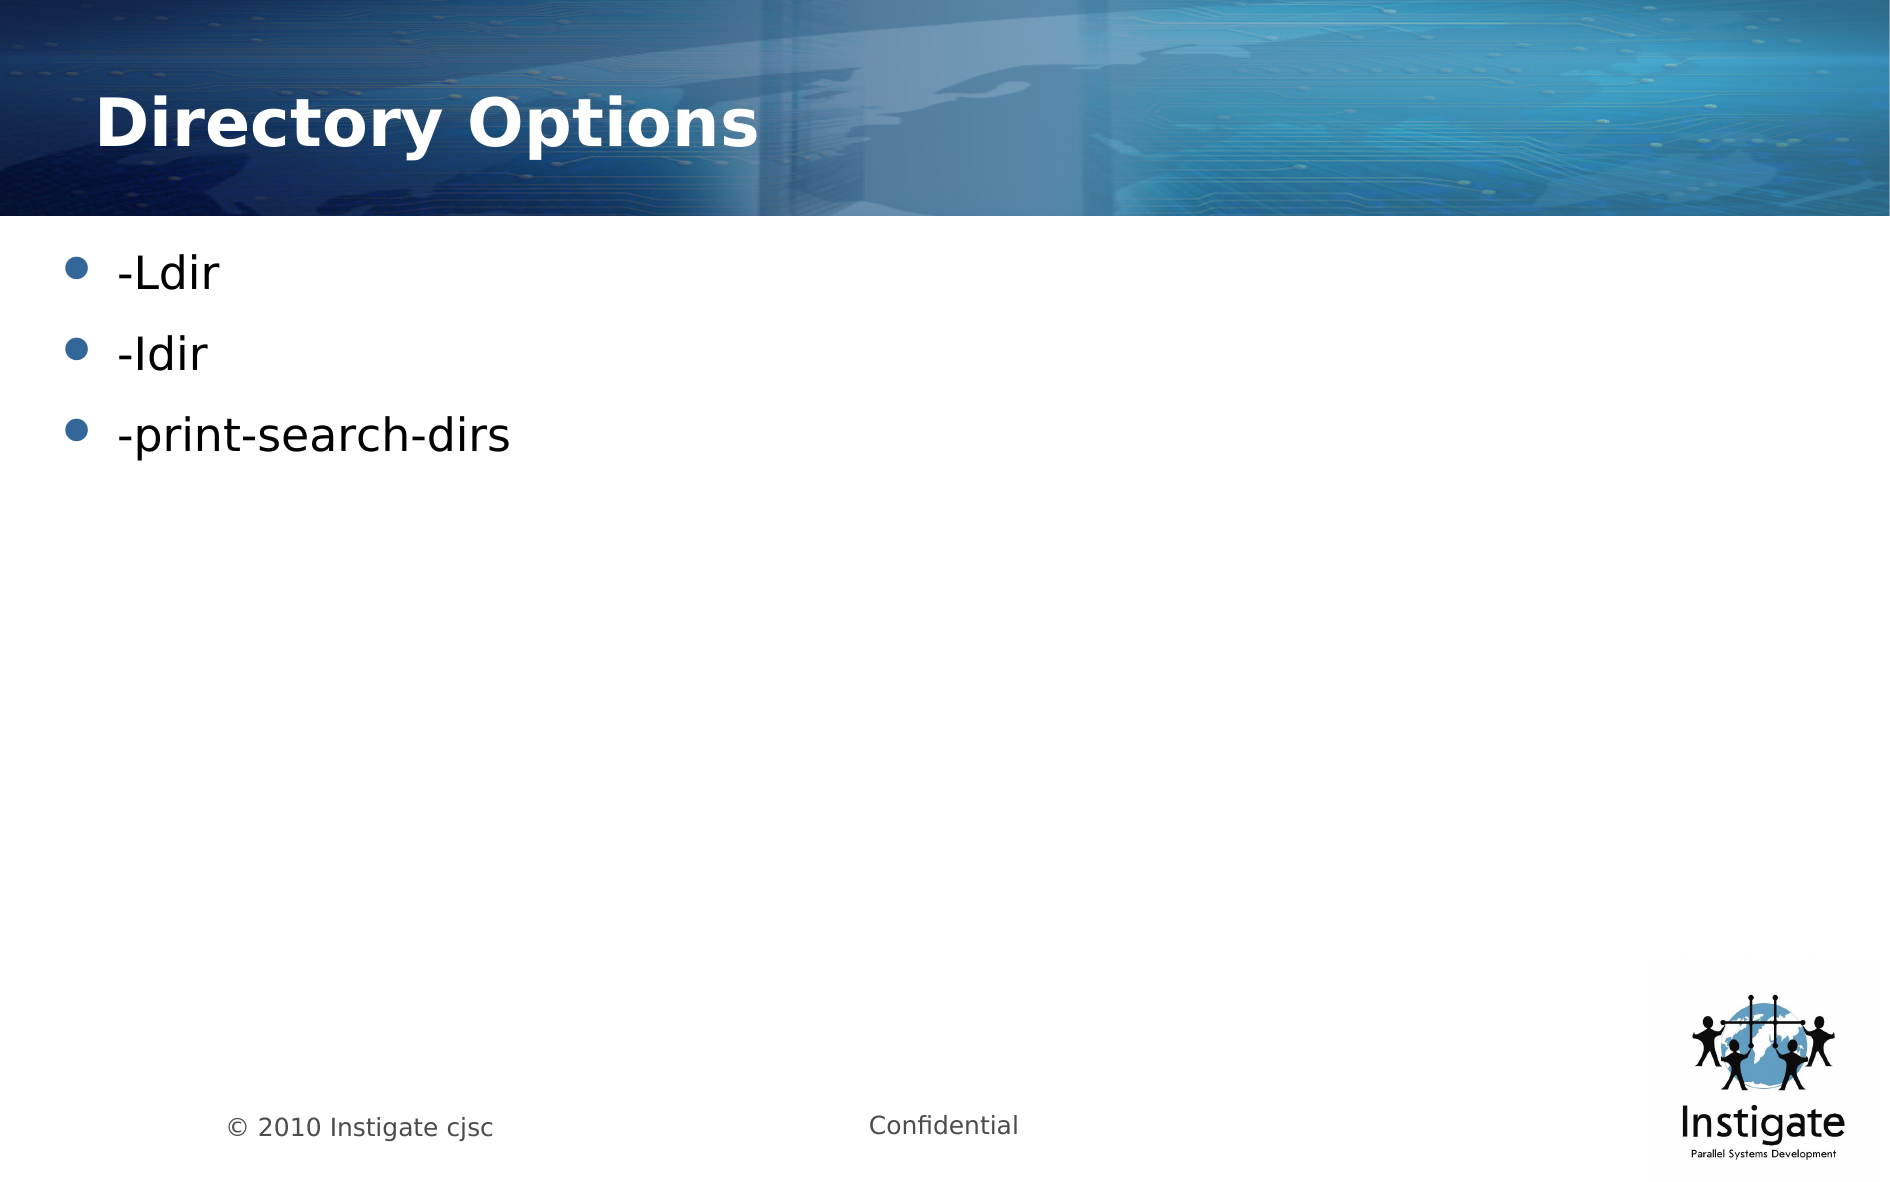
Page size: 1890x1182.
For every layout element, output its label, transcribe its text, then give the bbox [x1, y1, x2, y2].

picture [0, 0, 1890, 216]
title Directory Options [94, 54, 1793, 210]
list -Ldir -Idir -print-search-dirs [59, 236, 1831, 1001]
picture [1650, 956, 1876, 1182]
